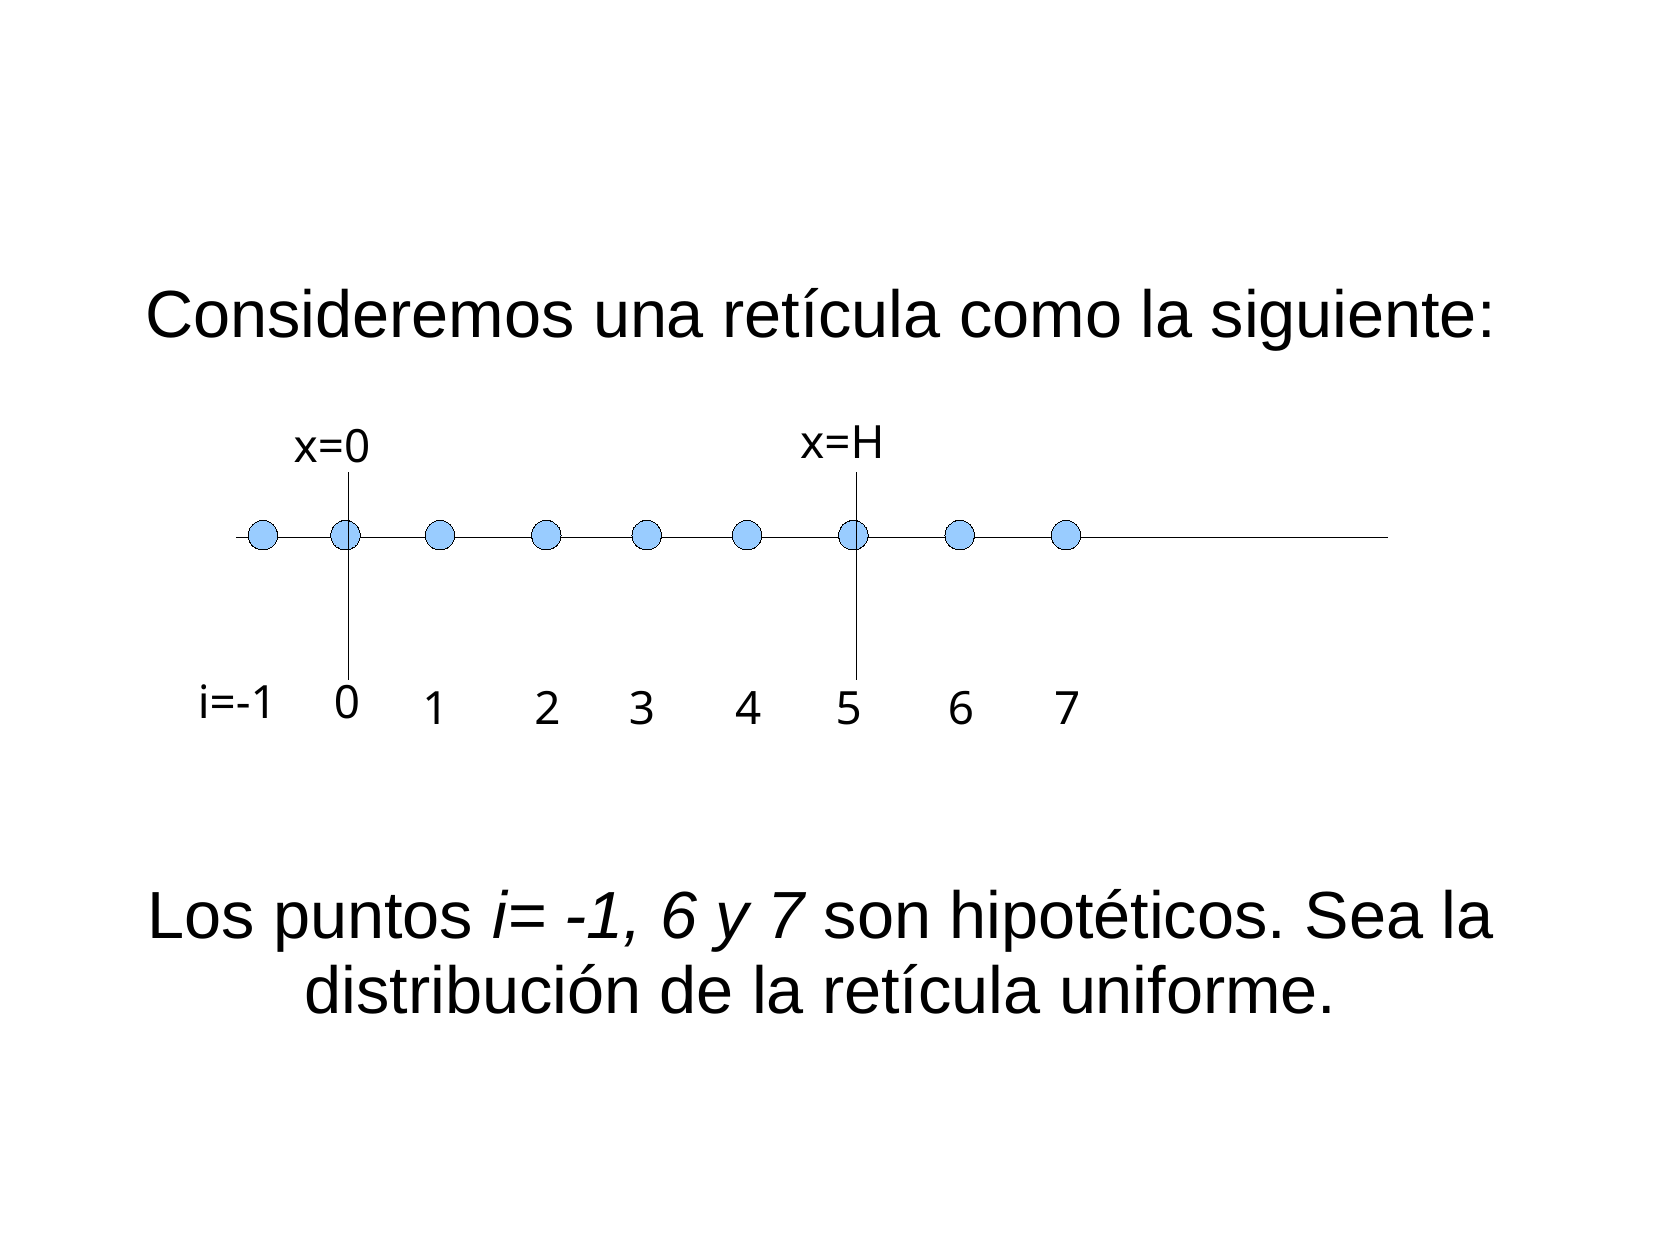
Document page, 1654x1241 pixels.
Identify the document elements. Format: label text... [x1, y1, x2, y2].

text_box 0 [331, 662, 378, 728]
text_box i=-1 [183, 662, 331, 728]
text_box 5 [820, 668, 892, 734]
text_box 1 [407, 667, 479, 734]
text_box 4 [720, 668, 792, 734]
text_box 7 [1039, 668, 1111, 734]
text_box x=0 [279, 406, 427, 472]
text_box [857, 520, 869, 550]
text_box 6 [933, 668, 1004, 734]
text_box [1051, 520, 1081, 550]
text_box [425, 520, 455, 550]
text_box [349, 520, 361, 550]
text_box [248, 520, 278, 550]
text_box 2 [519, 668, 591, 734]
text_box x=H [785, 402, 945, 469]
text_box [944, 520, 975, 550]
subtitle Consideremos una retícula como la siguiente: [76, 244, 1565, 384]
text_box [531, 520, 562, 550]
text_box [631, 520, 662, 550]
text_box [838, 520, 856, 550]
text_box Los puntos i= -1, 6 y 7 son hipotéticos. Sea la distribución de la retícula uniforme. [76, 877, 1565, 1028]
text_box 3 [614, 668, 686, 734]
text_box [330, 520, 348, 550]
text_box [732, 520, 762, 550]
